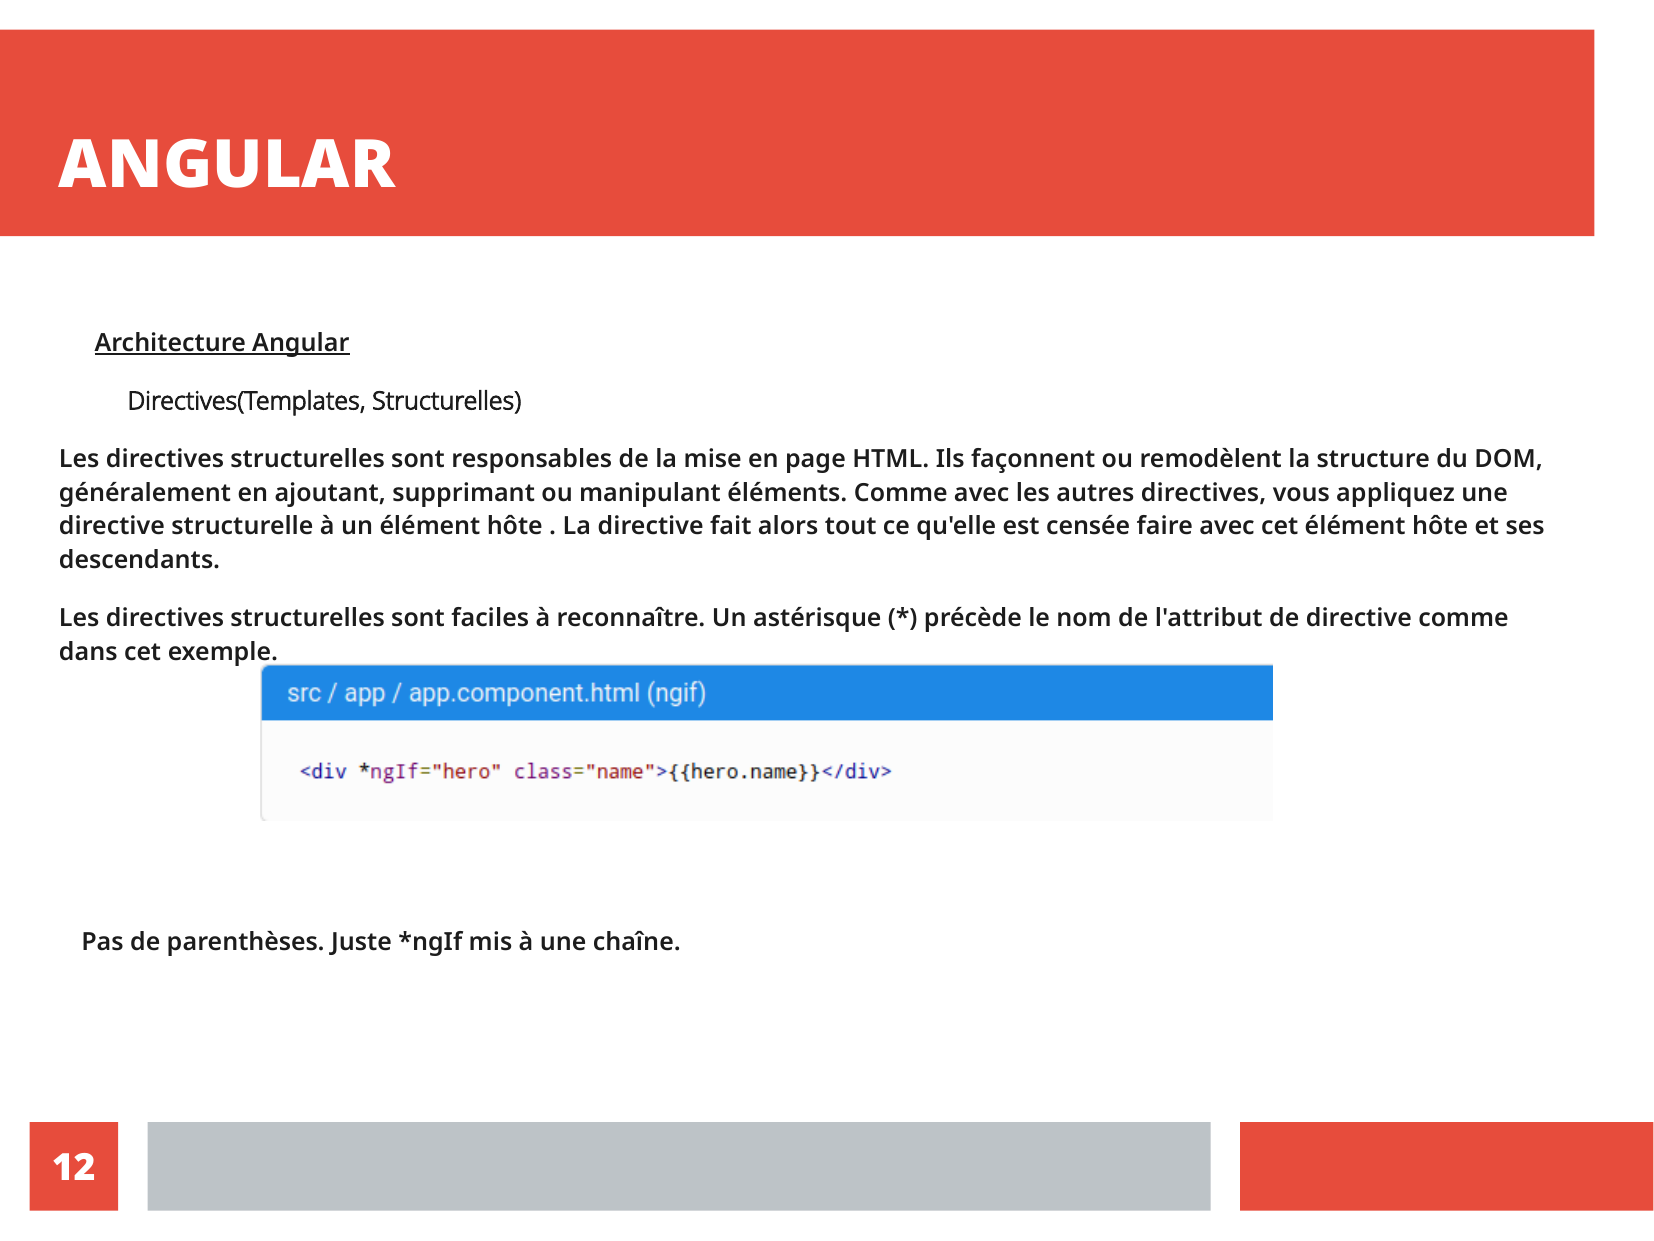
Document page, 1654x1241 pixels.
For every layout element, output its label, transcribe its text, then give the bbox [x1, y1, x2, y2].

list Architecture Angular Directives(Templates, Structurelles) Les directives structurelles sont responsables de la mise en page HTML. Ils façonnent ou remodèlent la structure du DOM, généralement en ajoutant, supprimant ou manipulant éléments. Comme avec les autres directives, vous appliquez une directive structurelle à un élément hôte . La directive fait alors tout ce qu'elle est censée faire avec cet élément hôte et ses descendants. Les directives structurelles sont faciles à reconnaître. Un astérisque (*) précède le nom de l'attribut de directive comme dans cet exemple. Pas de parenthèses. Juste *ngIf mis à une chaîne. [59, 324, 1565, 1093]
picture [259, 661, 1273, 821]
title ANGULAR [59, 59, 1595, 207]
